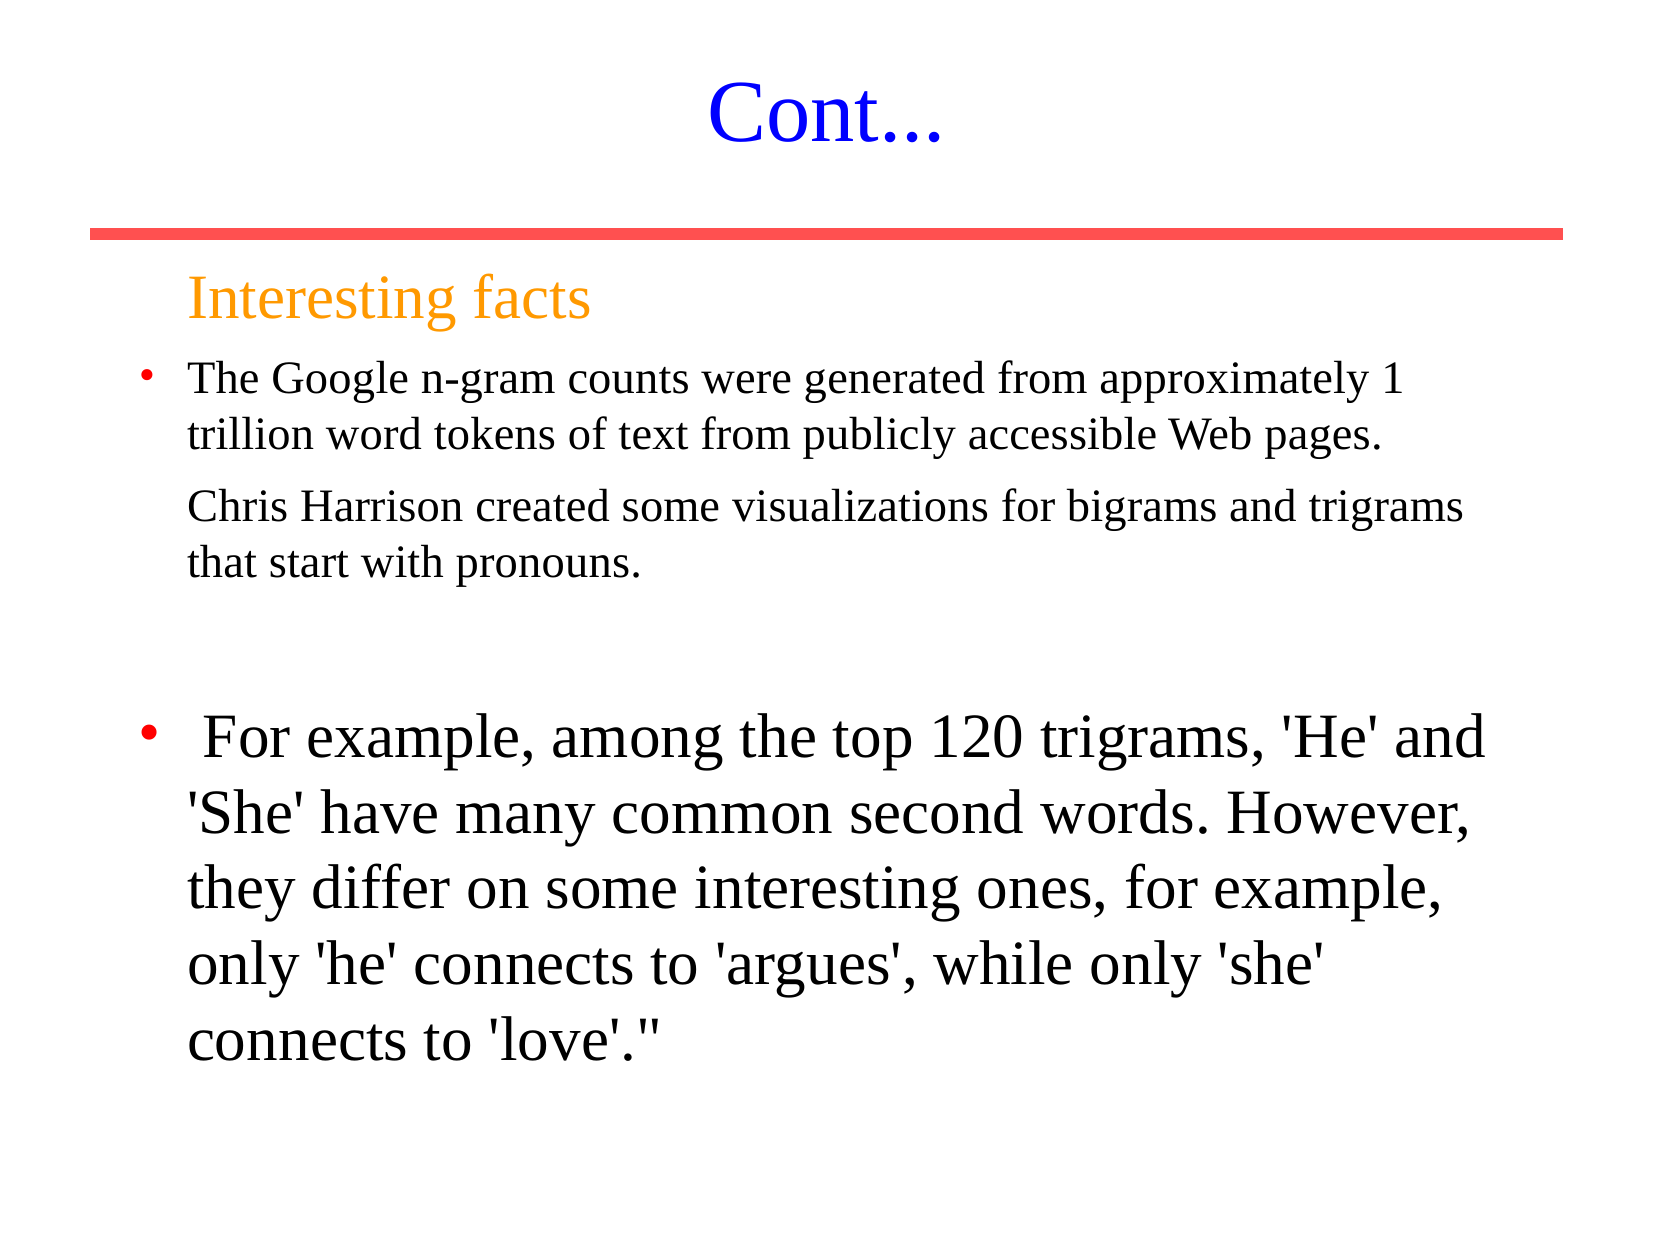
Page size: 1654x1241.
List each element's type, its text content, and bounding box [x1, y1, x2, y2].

list Interesting facts The Google n-gram counts were generated from approximately 1 trillion word tokens of text from publicly accessible Web pages. Chris Harrison created some visualizations for bigrams and trigrams that start with pronouns. For example, among the top 120 trigrams, 'He' and 'She' have many common second words. However, they differ on some interesting ones, for example, only 'he' connects to 'argues', while only 'she' connects to 'love'." [124, 248, 1530, 1096]
title Cont... [82, 0, 1571, 218]
